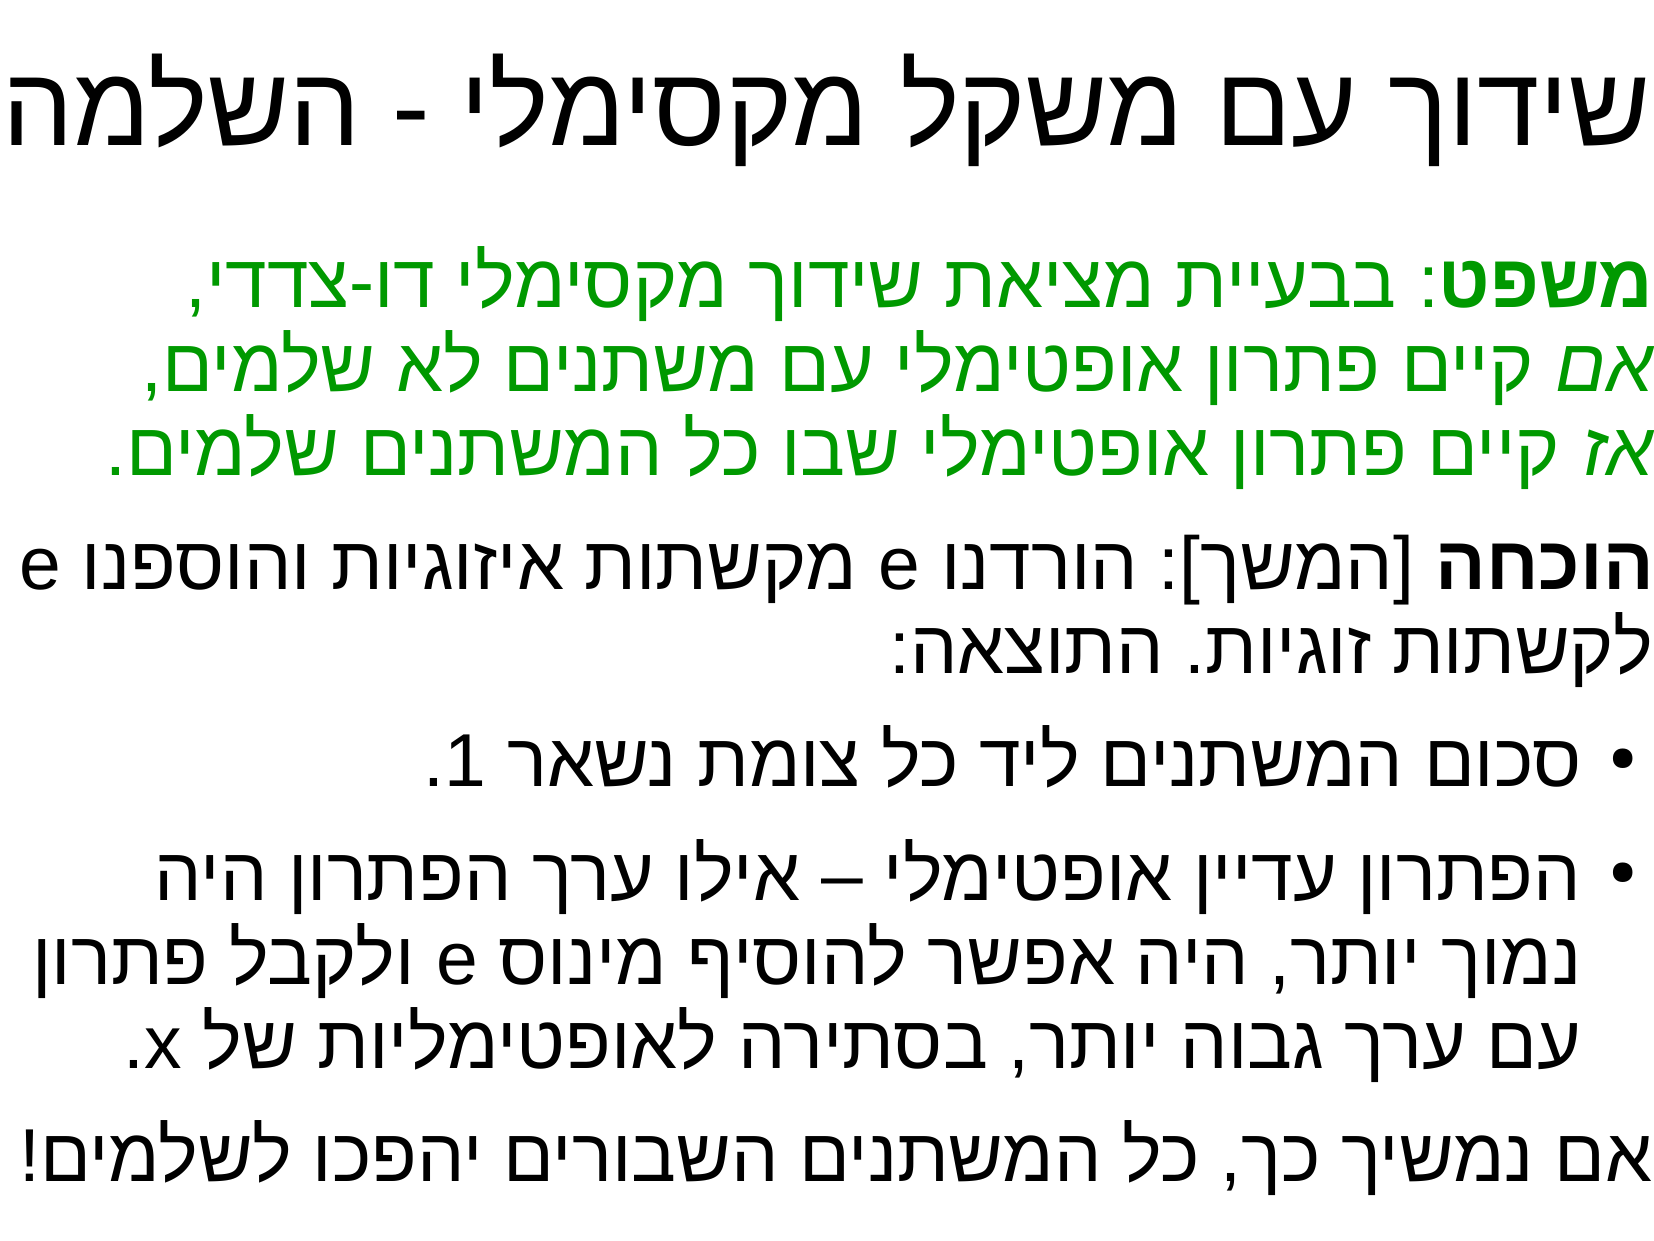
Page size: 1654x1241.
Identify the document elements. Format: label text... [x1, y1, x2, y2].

list משפט: בבעיית מציאת שידוך מקסימלי דו-צדדי, אם קיים פתרון אופטימלי עם משתנים לא שלמים, אז קיים פתרון אופטימלי שבו כל המשתנים שלמים. הוכחה [המשך]: הורדנו e מקשתות איזוגיות והוספנו e לקשתות זוגיות. התוצאה: סכום המשתנים ליד כל צומת נשאר 1. הפתרון עדיין אופטימלי – אילו ערך הפתרון היה נמוך יותר, היה אפשר להוסיף מינוס e ולקבל פתרון עם ערך גבוה יותר, בסתירה לאופטימליות של x. אם נמשיך כך, כל המשתנים השבורים יהפכו לשלמים! [0, 240, 1654, 1171]
title שידוך עם משקל מקסימלי - השלמה [0, 0, 1654, 213]
